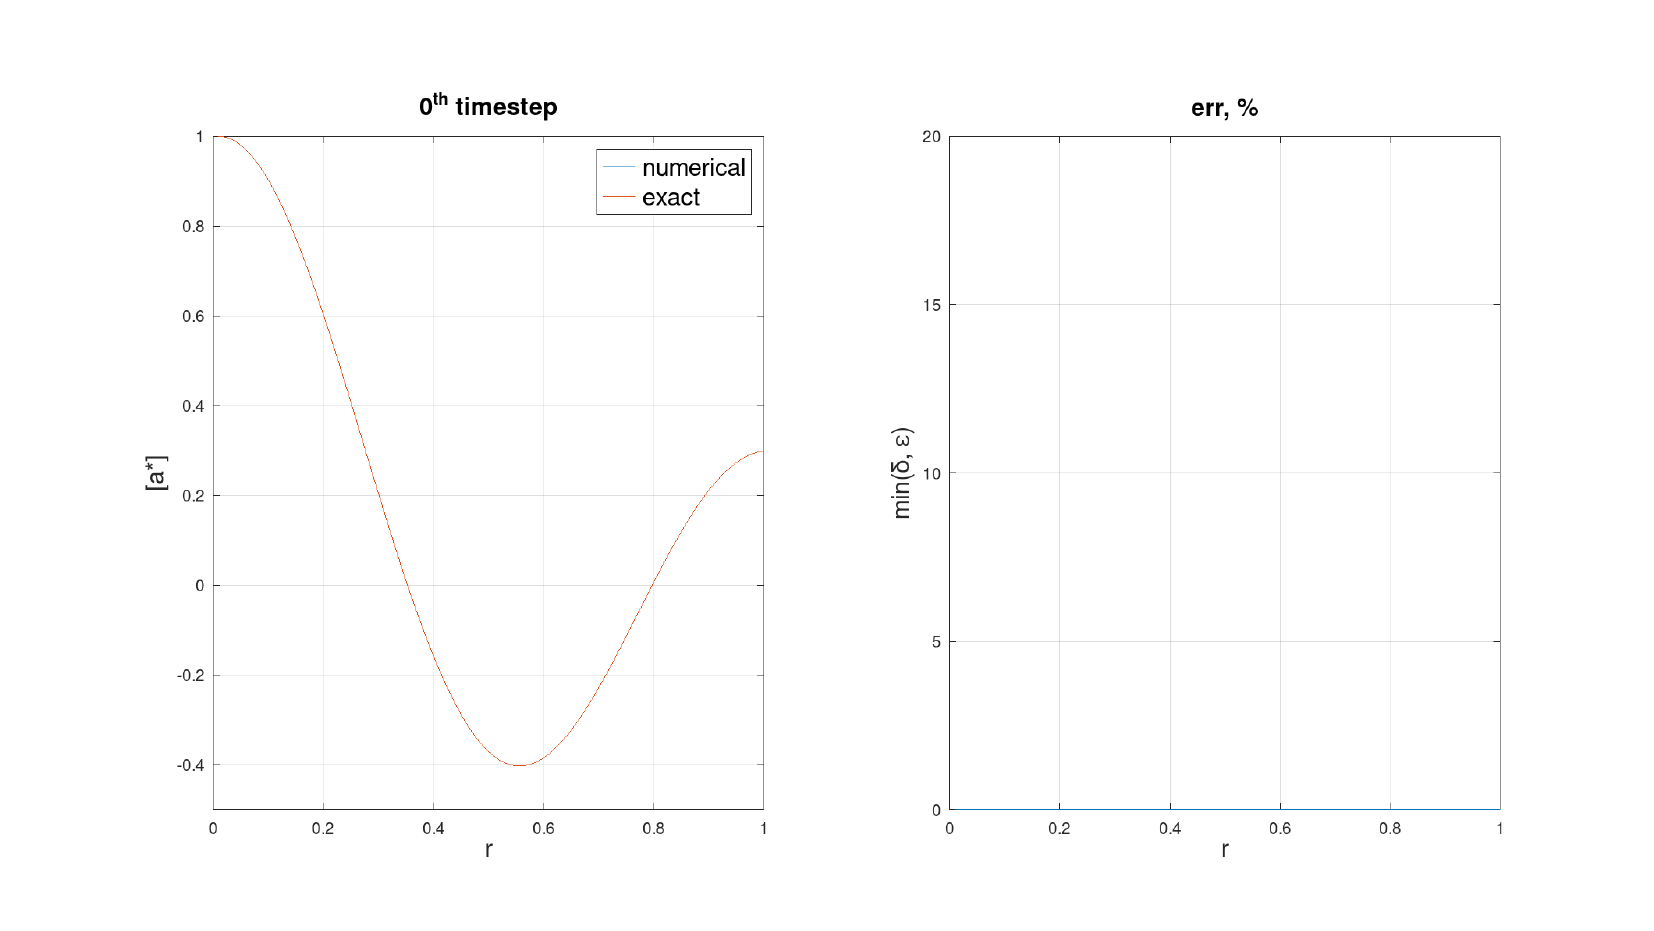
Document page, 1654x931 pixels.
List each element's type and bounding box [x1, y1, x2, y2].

picture [0, 74, 1654, 901]
